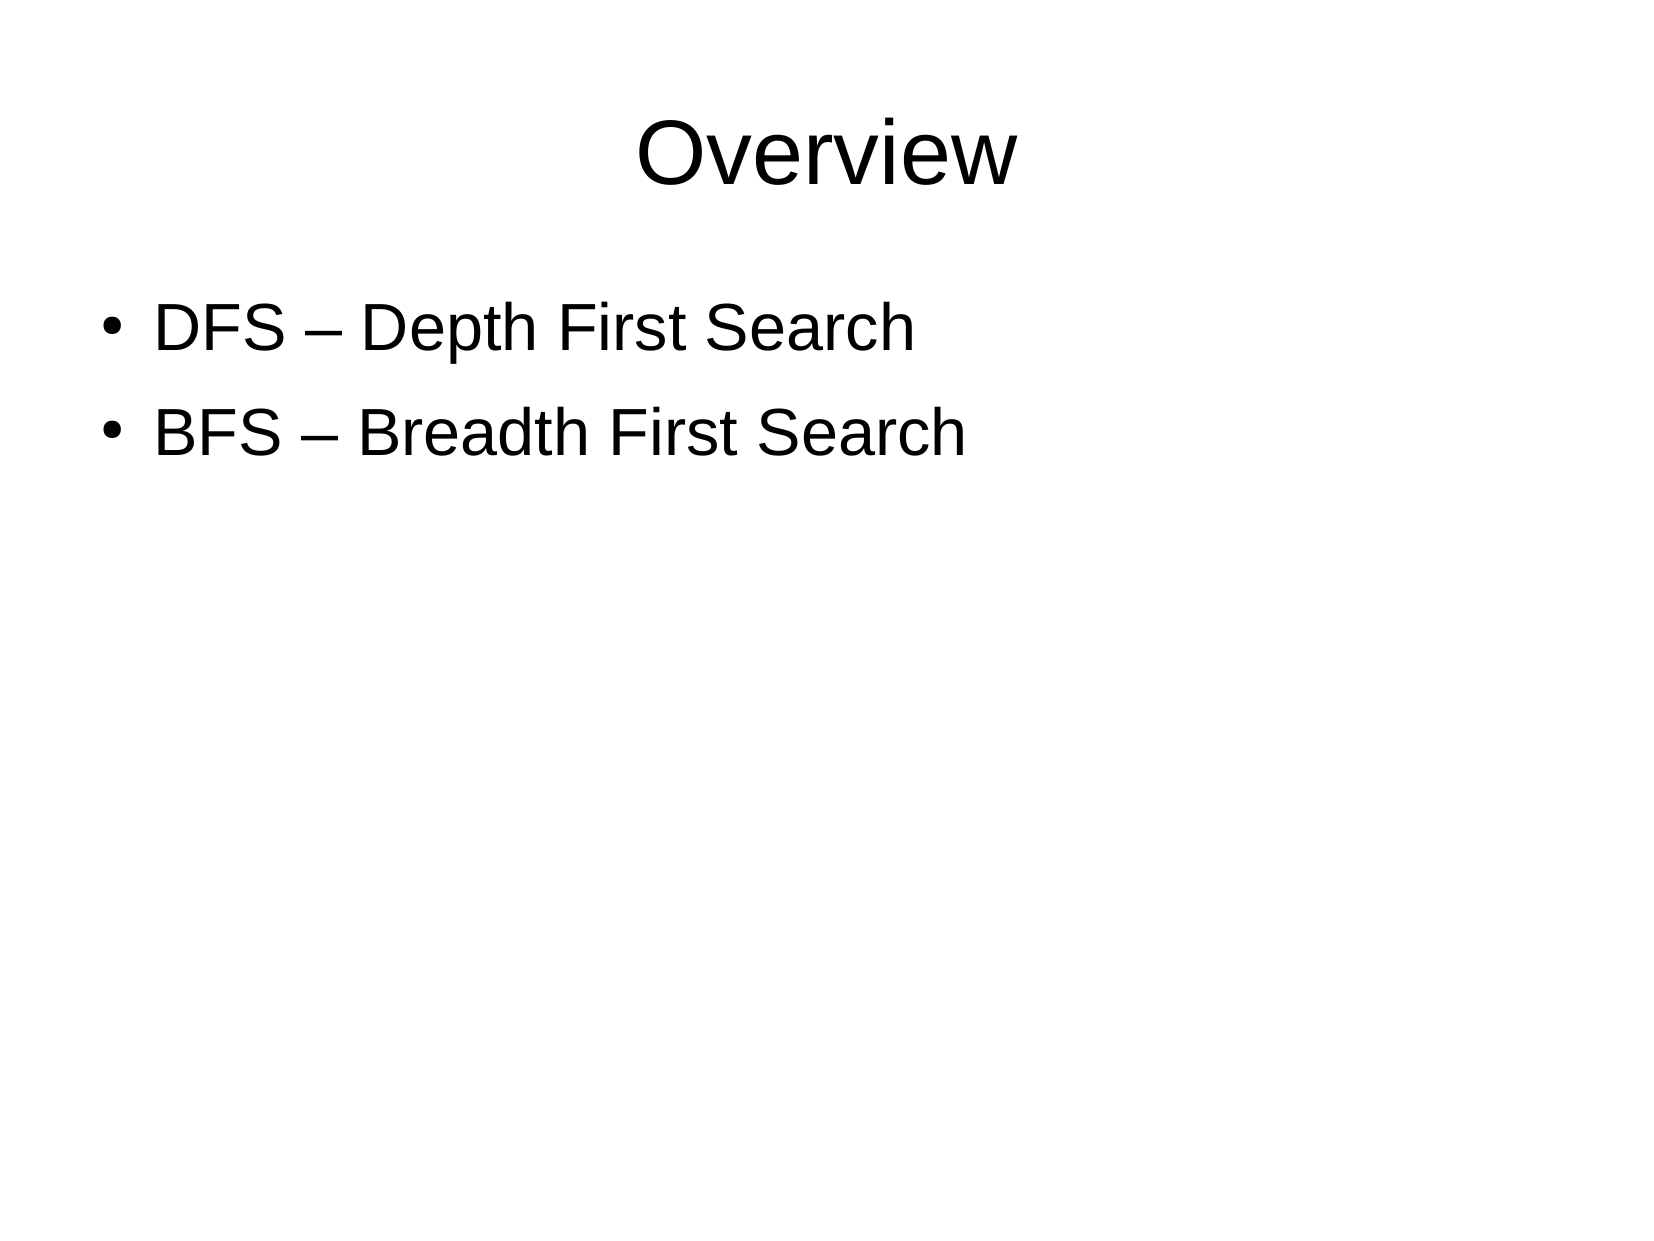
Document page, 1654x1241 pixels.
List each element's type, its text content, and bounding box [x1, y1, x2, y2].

title Overview [82, 49, 1571, 257]
list DFS – Depth First Search BFS – Breadth First Search [82, 290, 1538, 1010]
